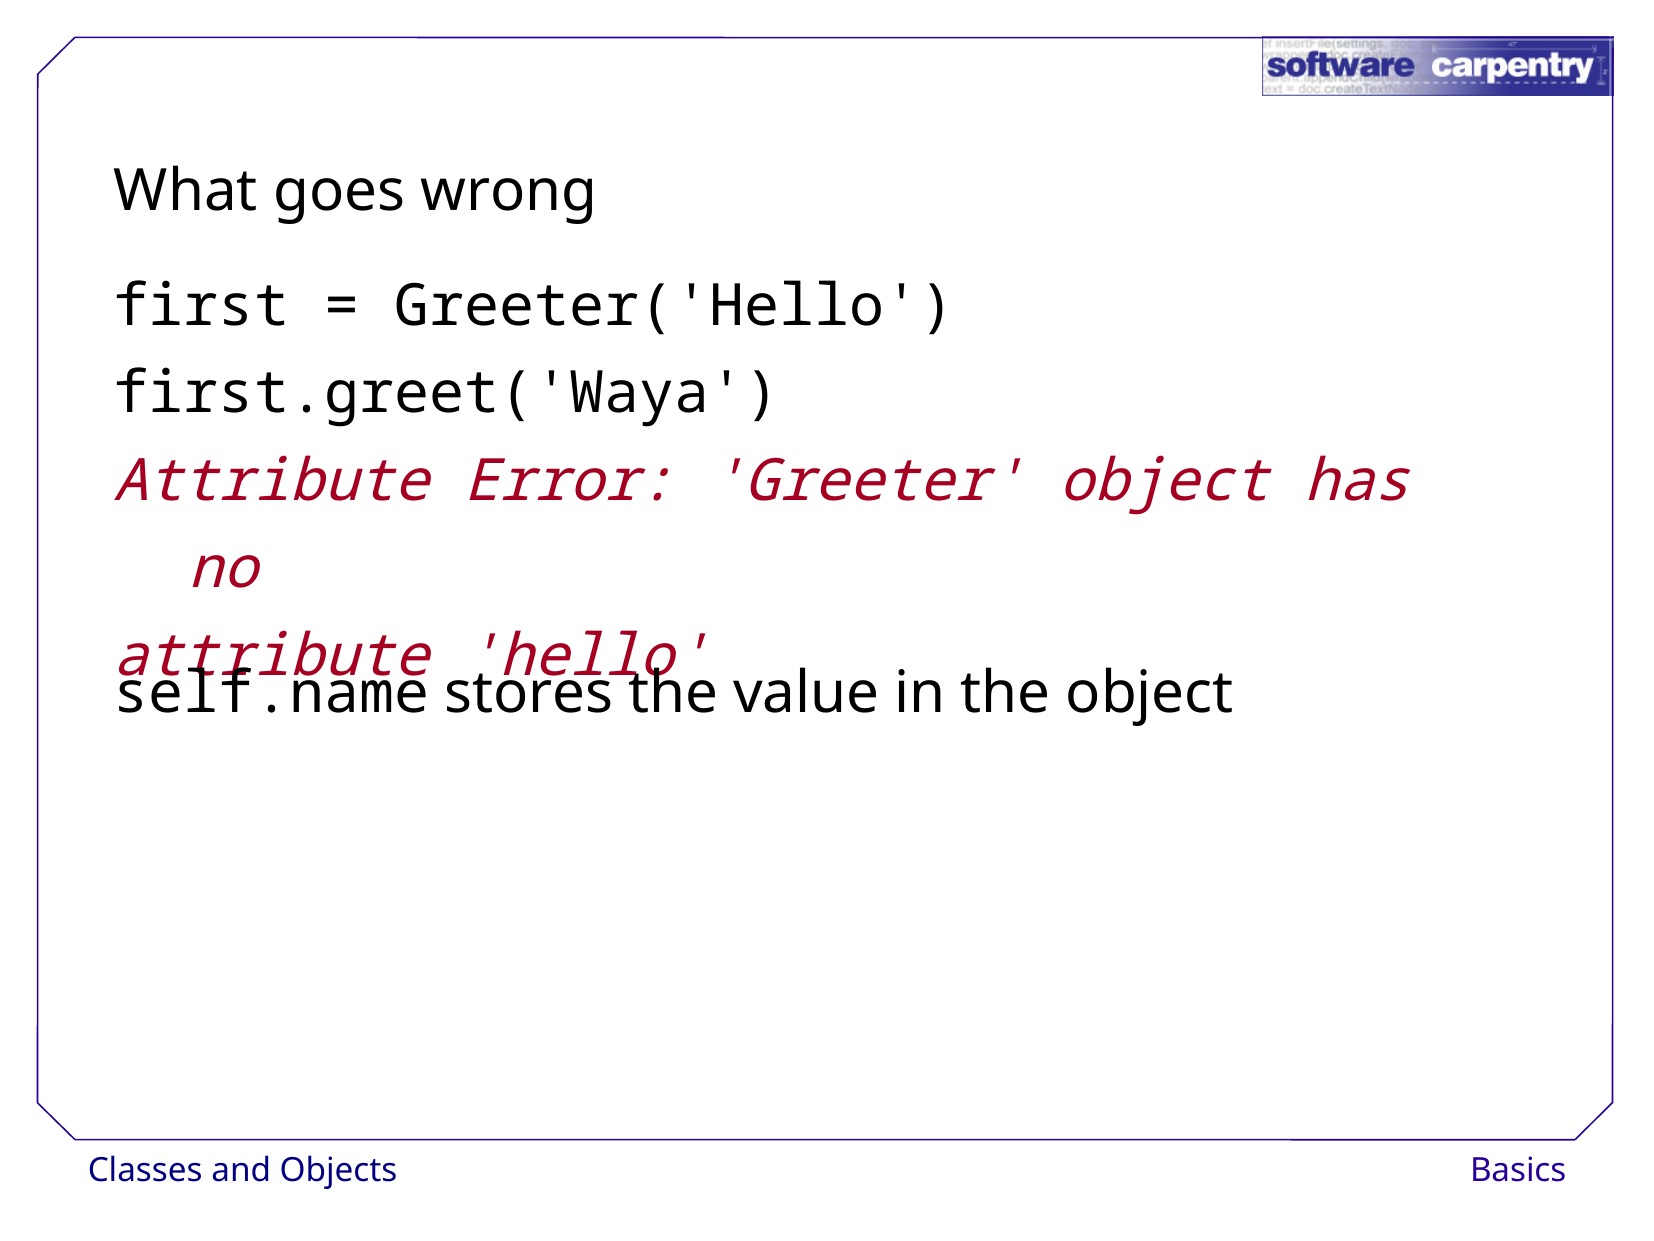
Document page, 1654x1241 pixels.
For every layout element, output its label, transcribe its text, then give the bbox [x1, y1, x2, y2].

text_box What goes wrong [99, 109, 1517, 231]
picture [1262, 36, 1614, 96]
text_box first = Greeter('Hello') first.greet('Waya') Attribute Error: 'Greeter' object has no attribute 'hello' [99, 241, 1517, 611]
text_box self.name stores the value in the object [99, 611, 1517, 733]
